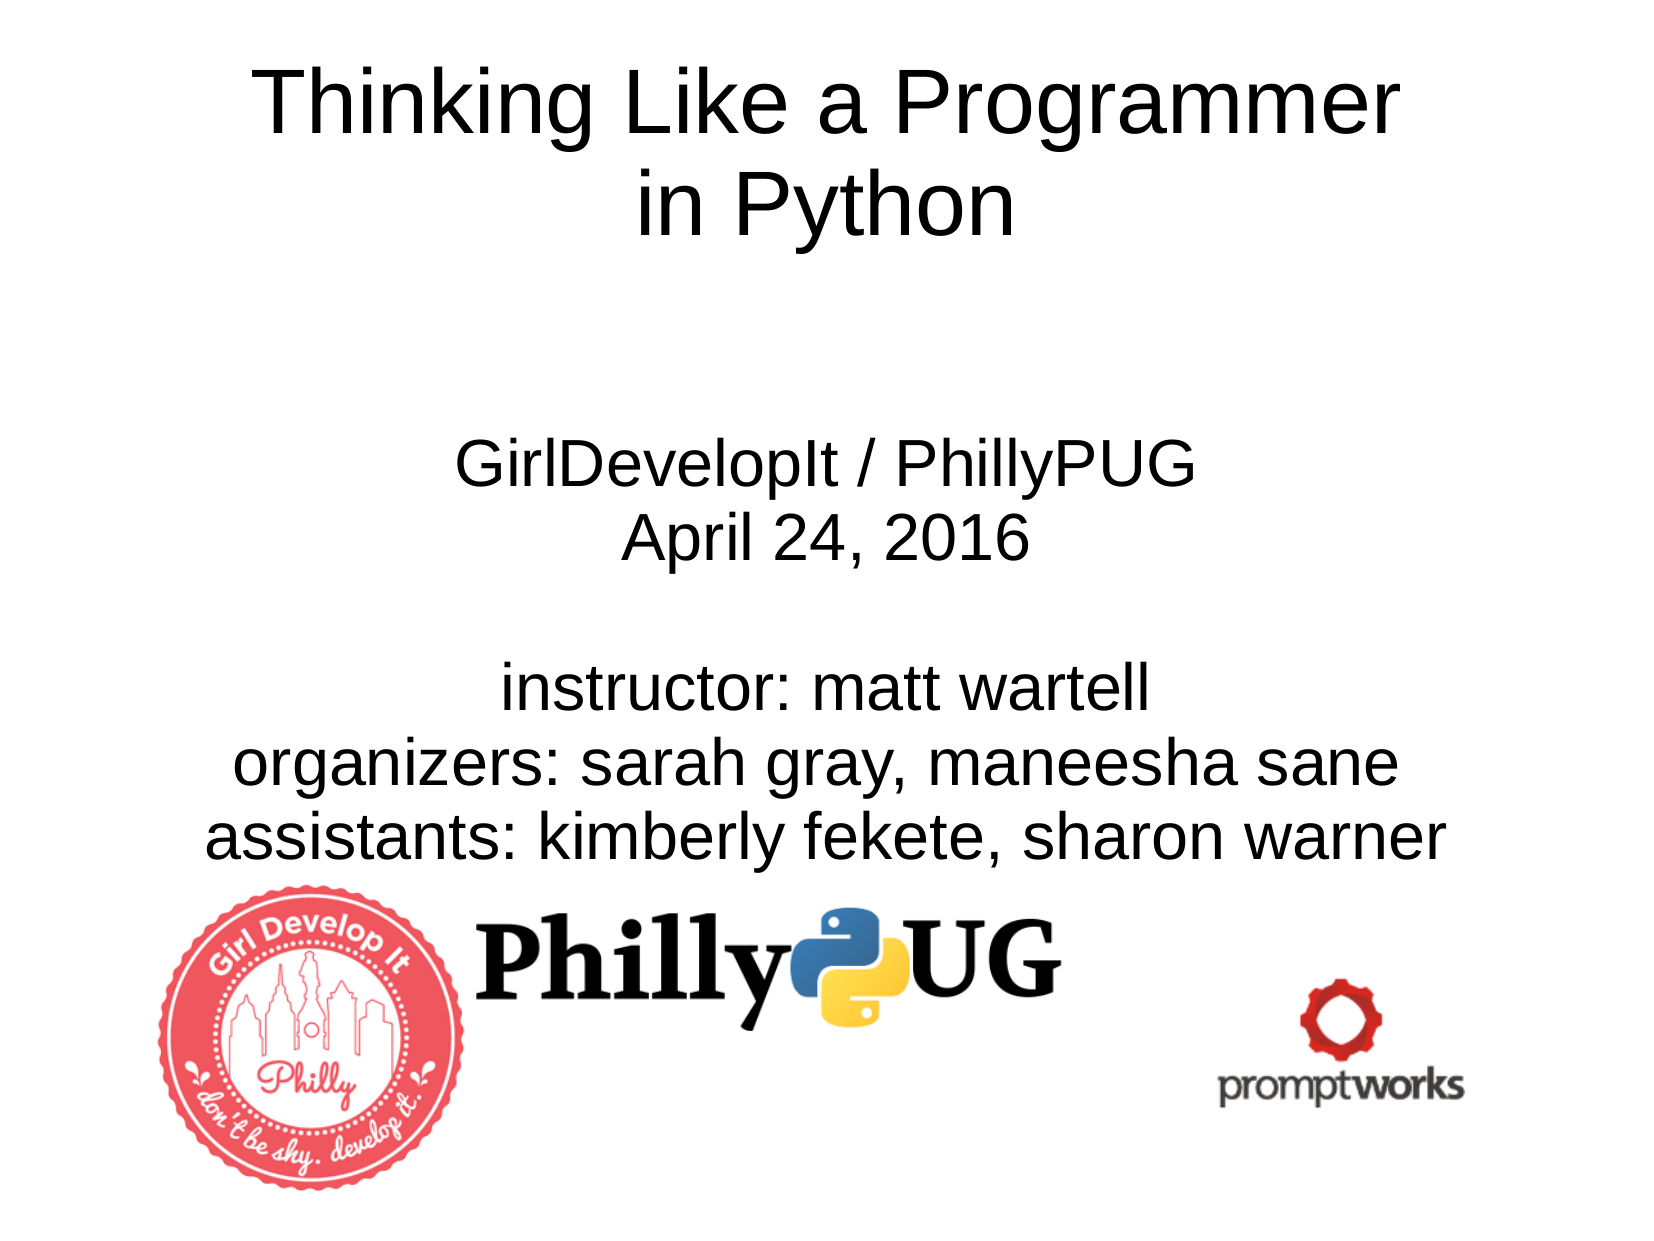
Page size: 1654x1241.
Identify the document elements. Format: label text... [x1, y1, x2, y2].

subtitle GirlDevelopIt / PhillyPUG April 24, 2016 instructor: matt wartell organizers: sarah gray, maneesha sane assistants: kimberly fekete, sharon warner [82, 290, 1571, 1010]
picture [157, 884, 1068, 1193]
picture [1185, 887, 1498, 1201]
title Thinking Like a Programmer in Python [82, 49, 1571, 257]
